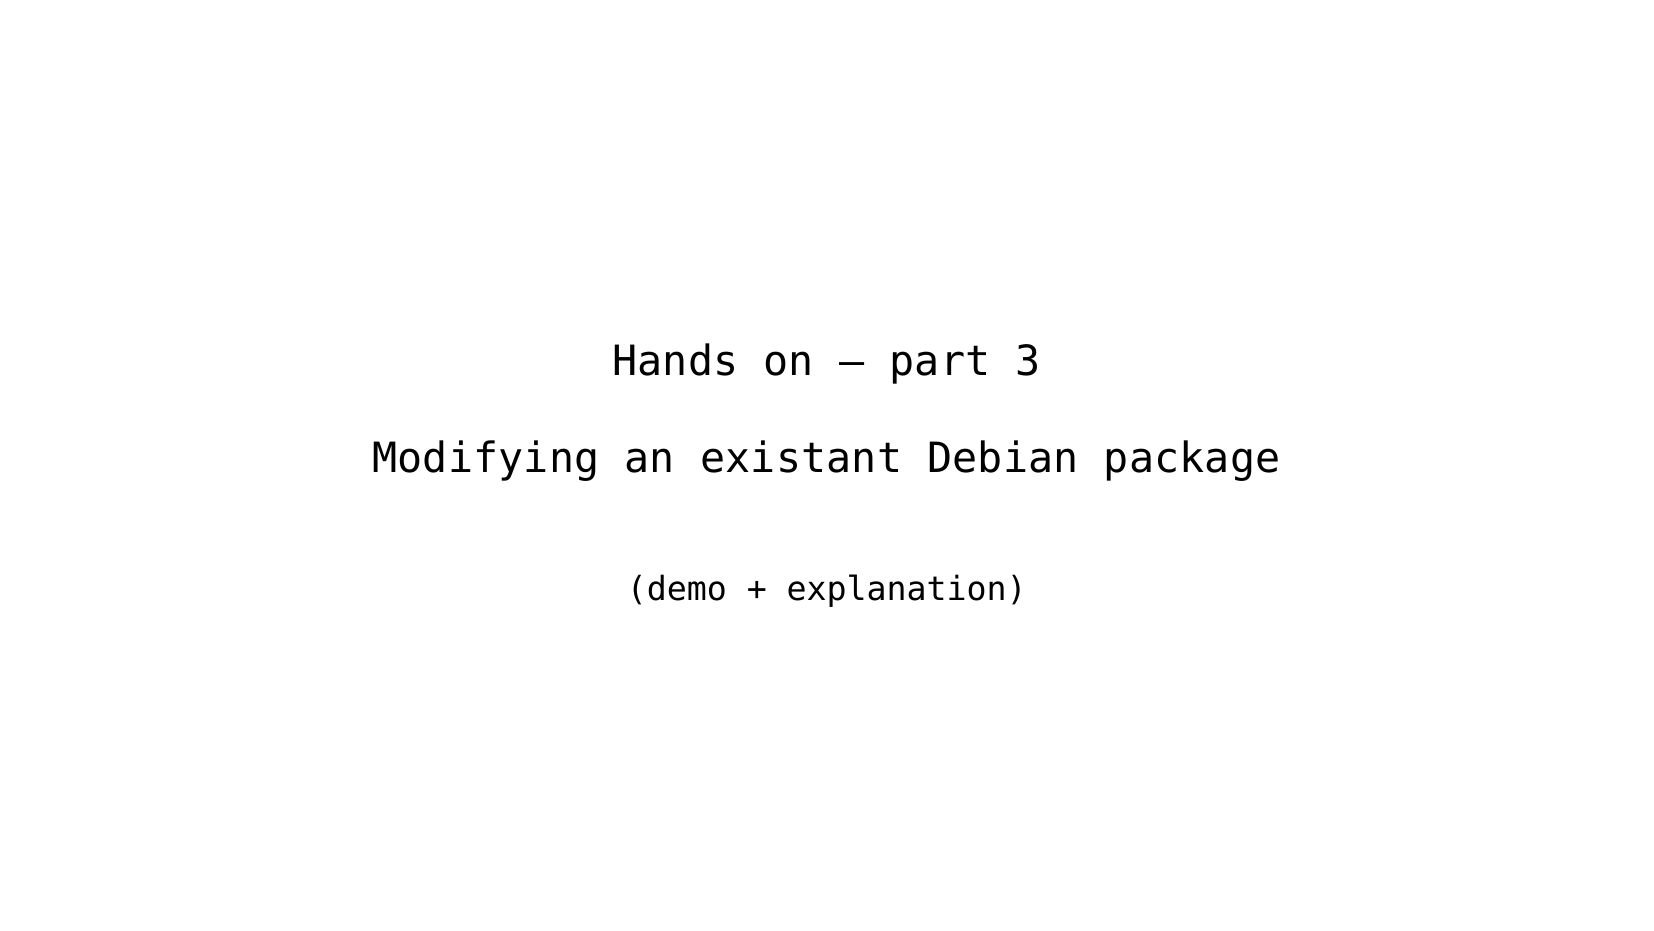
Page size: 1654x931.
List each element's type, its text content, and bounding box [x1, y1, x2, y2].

text_box Hands on – part 3 Modifying an existant Debian package (demo + explanation) [82, 59, 1571, 886]
